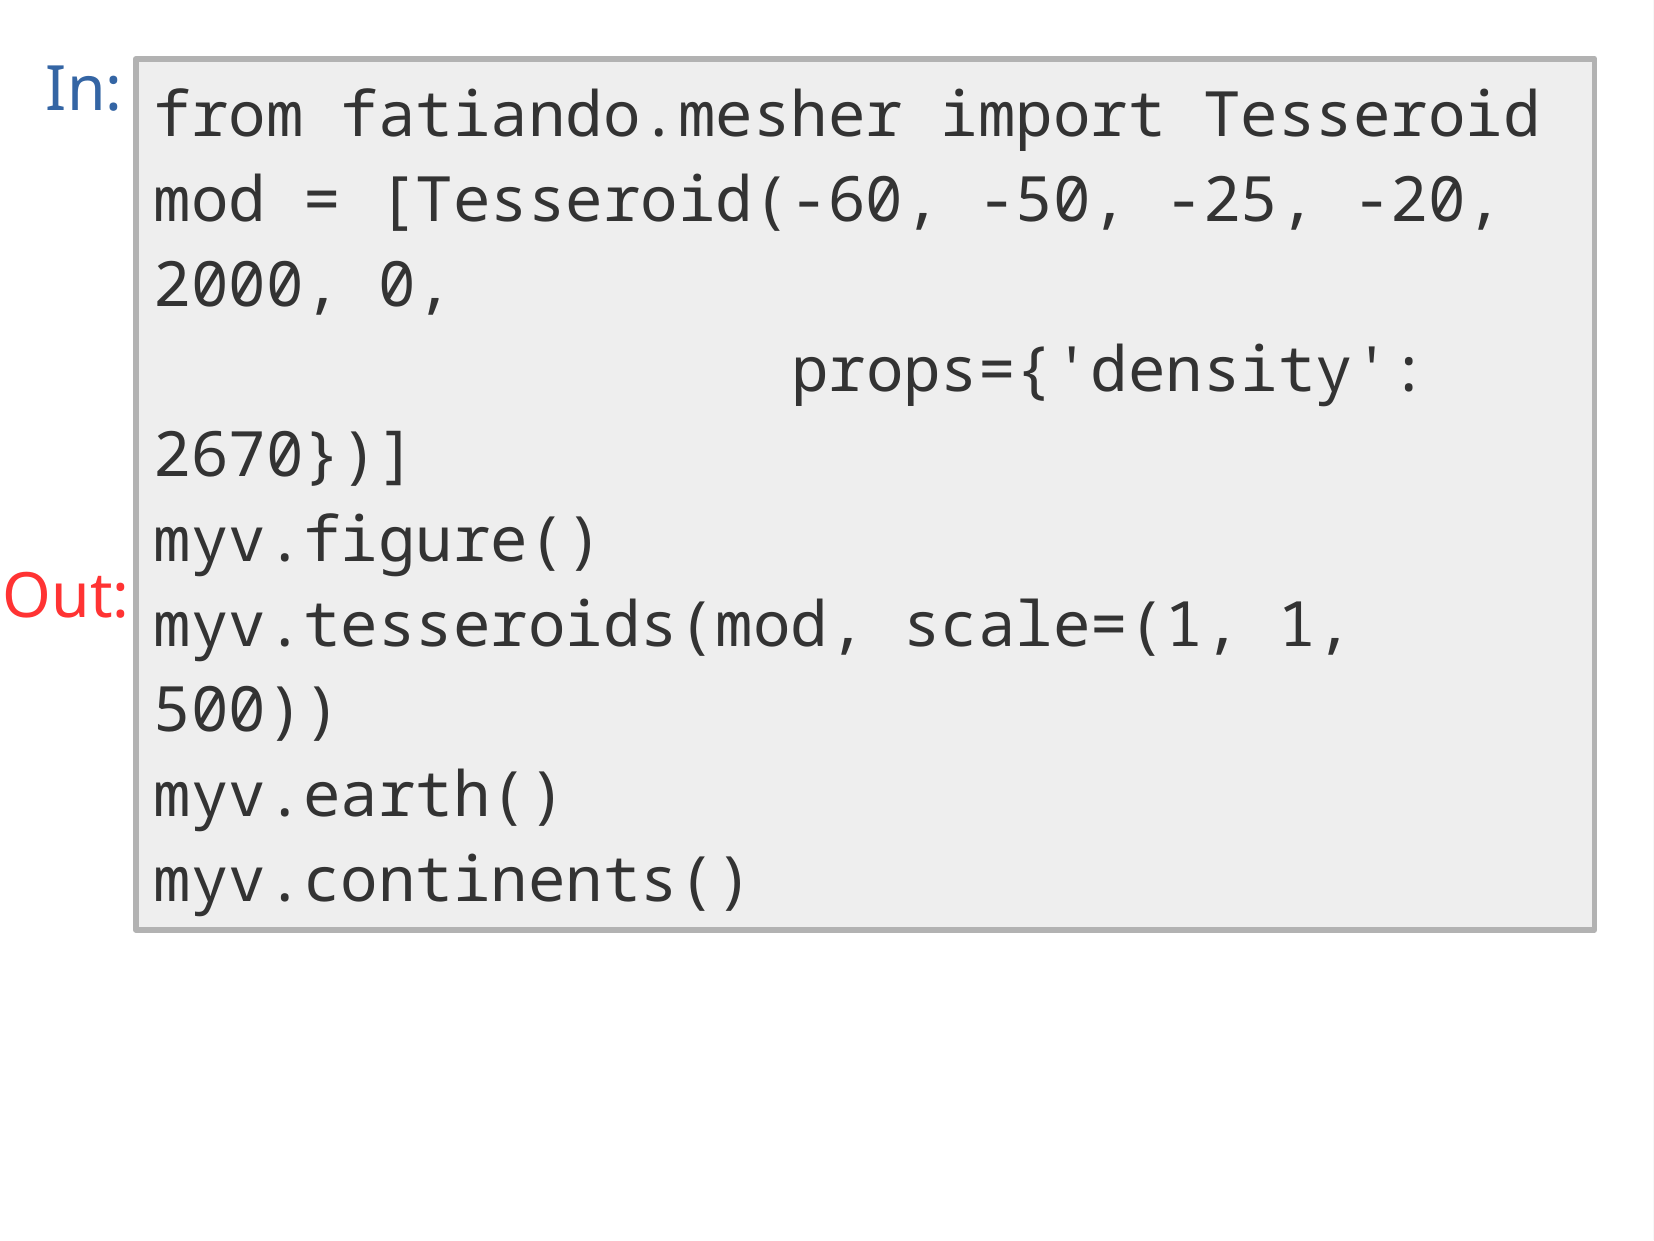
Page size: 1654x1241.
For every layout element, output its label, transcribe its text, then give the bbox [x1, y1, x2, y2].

title Out: [0, 516, 184, 670]
title In: [23, 8, 178, 163]
text_box [0, 0, 1654, 1241]
text_box from fatiando.mesher import Tesseroid mod = [Tesseroid(-60, -50, -25, -20, 2000, 0, props={'density': 2670})] myv.figure() myv.tesseroids(mod, scale=(1, 1, 500)) myv.earth() myv.continents() [135, 59, 1595, 532]
picture [141, 554, 851, 1212]
